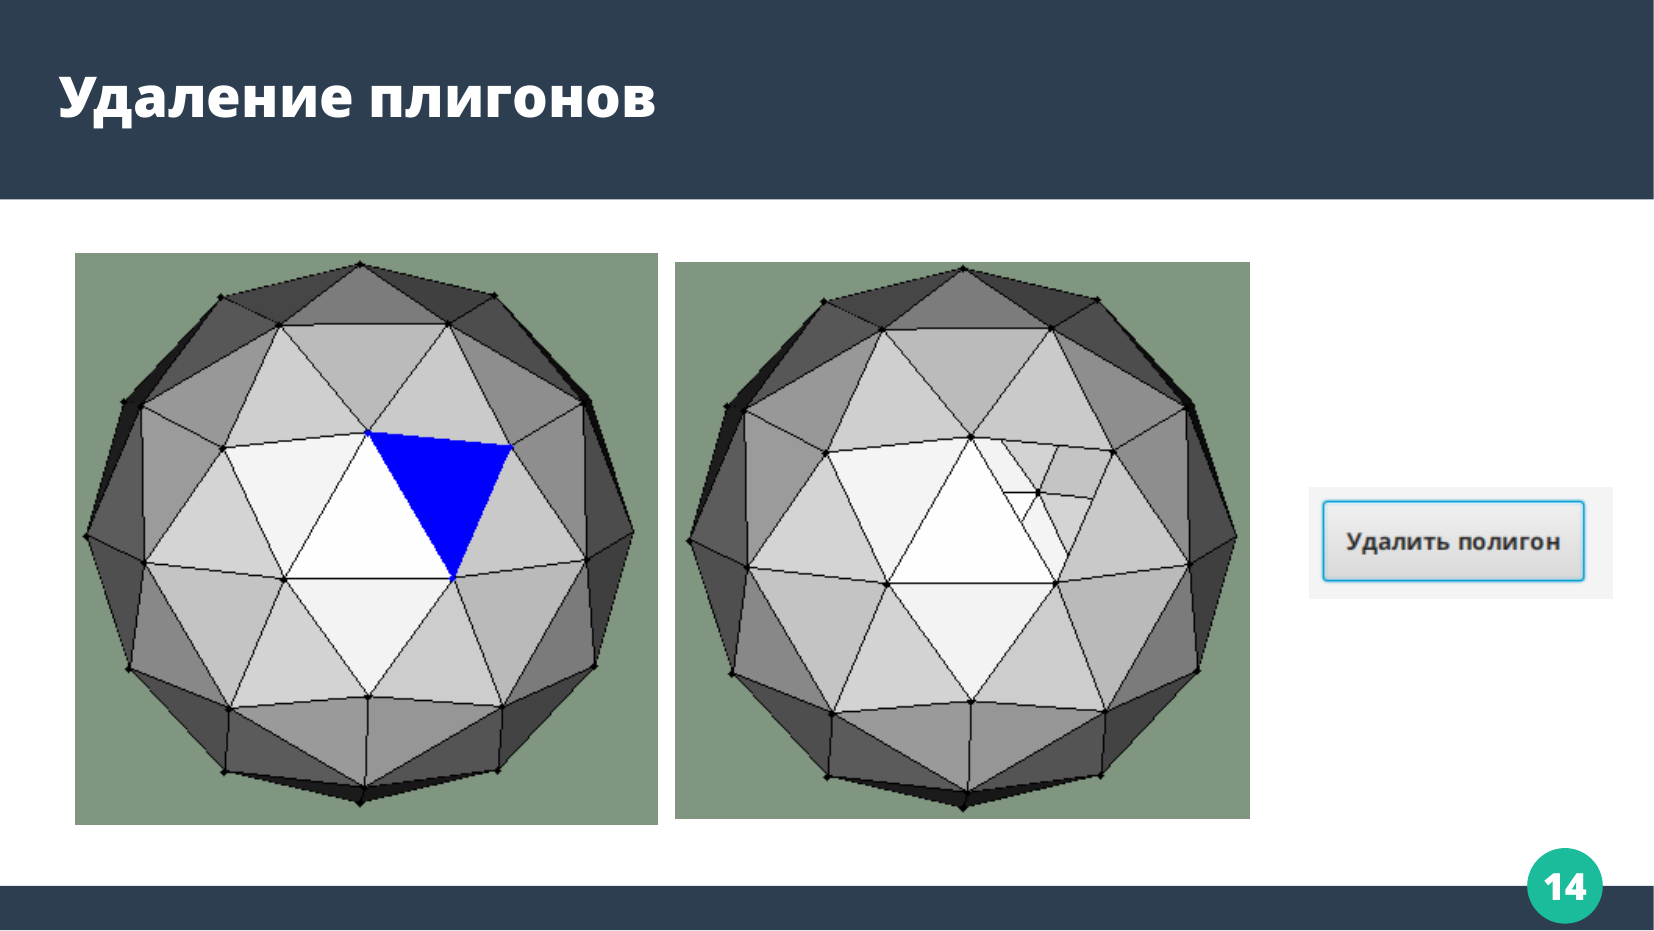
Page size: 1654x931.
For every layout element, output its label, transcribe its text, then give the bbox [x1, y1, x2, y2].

picture [1309, 487, 1613, 599]
title Удаление плигонов [59, 37, 1595, 155]
picture [75, 253, 658, 826]
picture [675, 262, 1250, 819]
